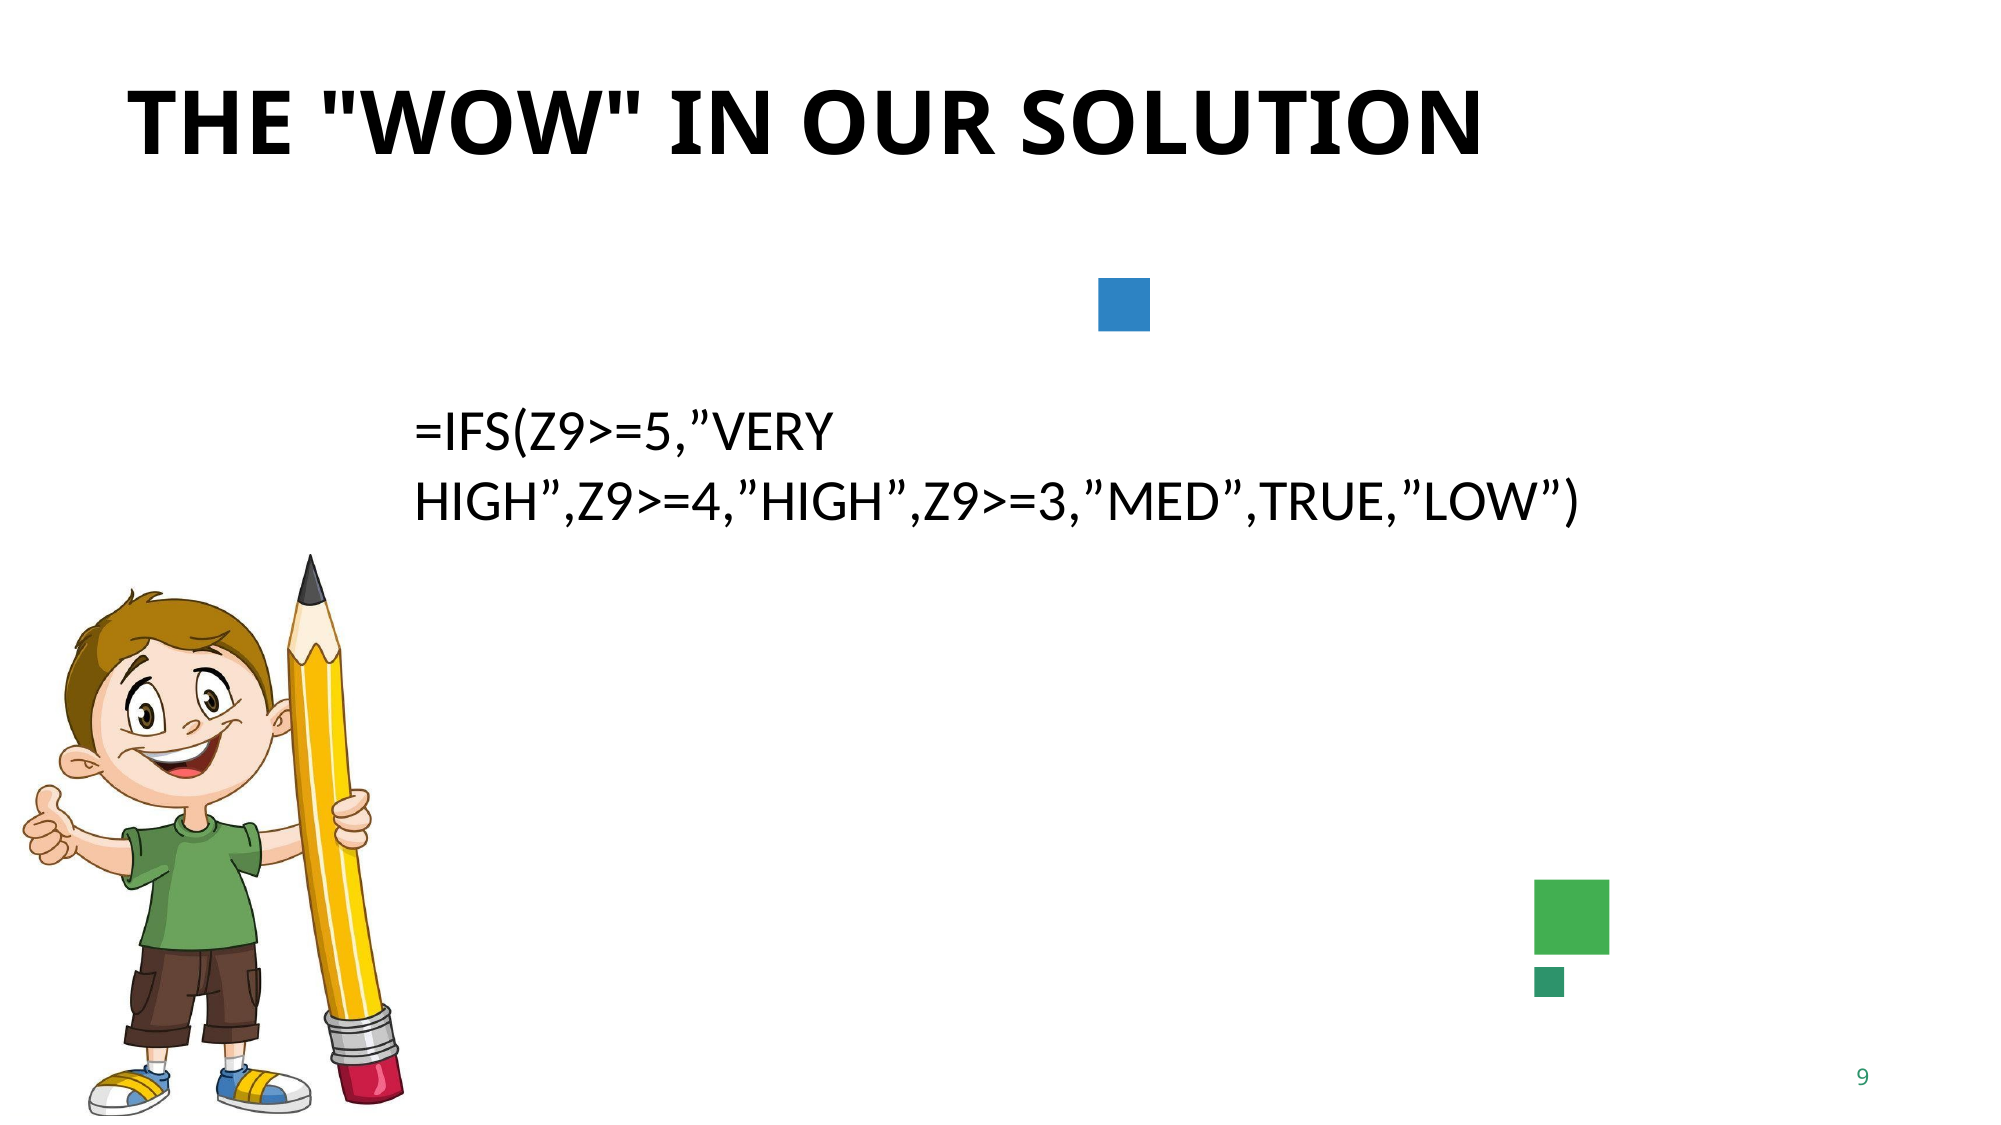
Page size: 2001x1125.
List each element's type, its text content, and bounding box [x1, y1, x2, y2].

text_box [1534, 967, 1565, 997]
list =IFS(Z9>=5,”VERY HIGH”,Z9>=4,”HIGH”,Z9>=3,”MED”,TRUE,”LOW”) [414, 392, 1849, 763]
picture [10, 554, 416, 1116]
text_box [1098, 278, 1150, 332]
title THE "WOW" IN OUR SOLUTION [123, 63, 1877, 188]
text_box [1534, 879, 1610, 955]
text_box 9 [1849, 1061, 1888, 1094]
